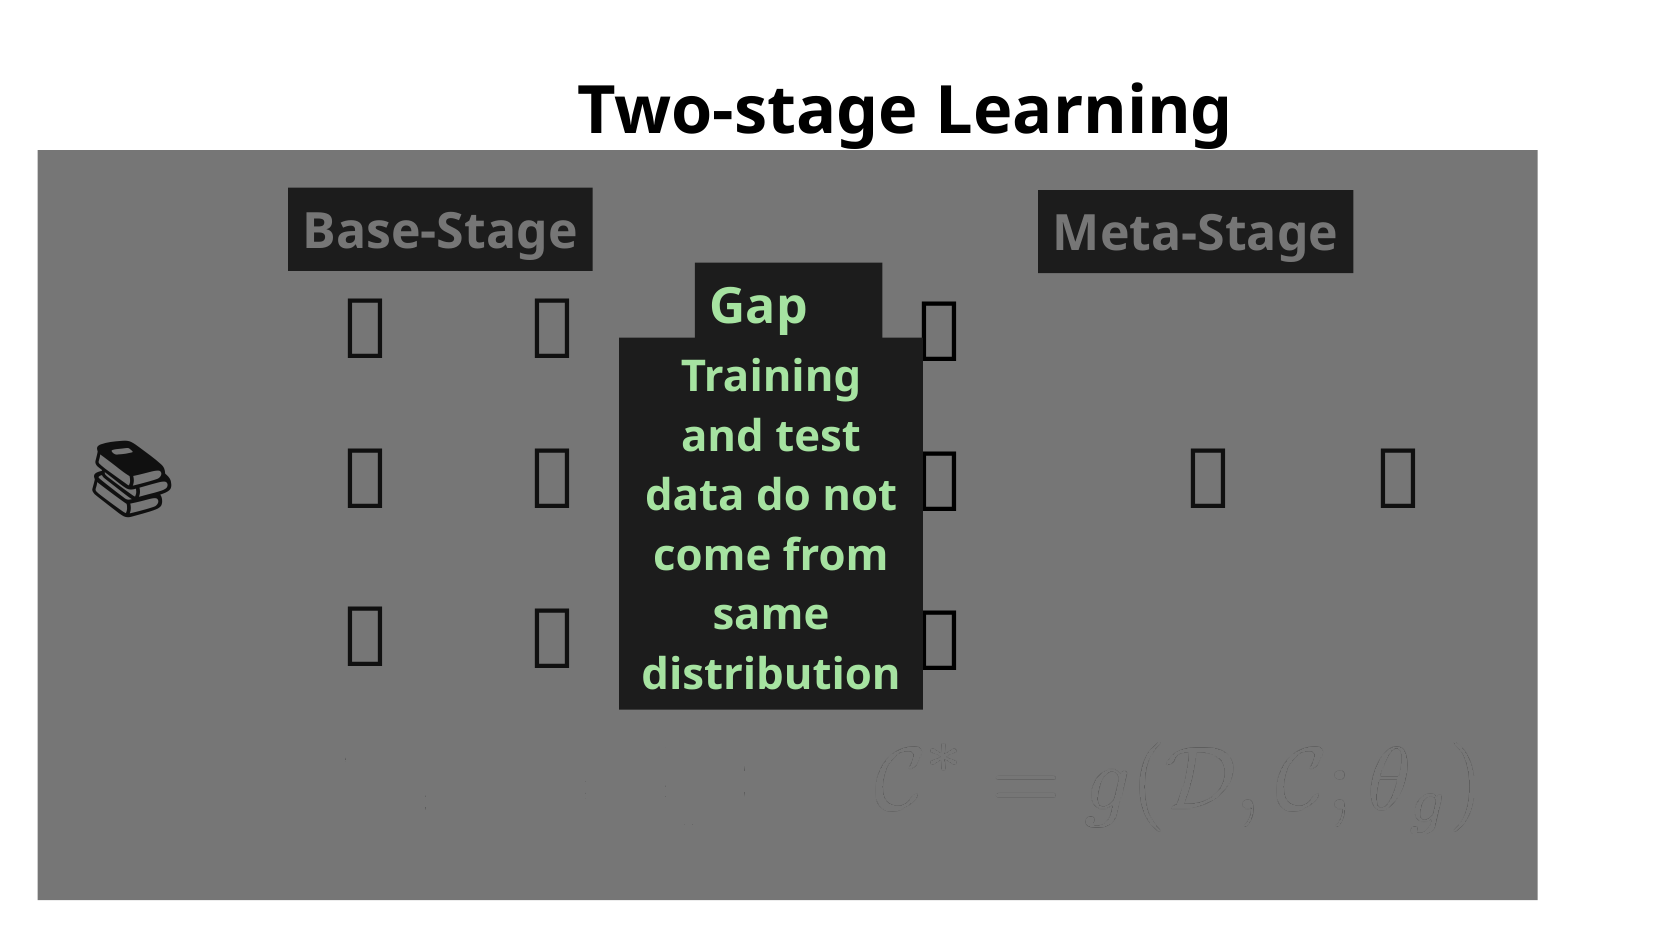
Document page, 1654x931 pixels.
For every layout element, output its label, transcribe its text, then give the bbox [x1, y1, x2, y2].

text_box 📄 [899, 264, 1034, 380]
text_box 📄 [923, 414, 1034, 530]
text_box 📄 [923, 574, 1034, 689]
text_box Gap #2 [694, 262, 883, 337]
text_box [37, 150, 1538, 901]
text_box Training and test data do not come from same distribution [619, 337, 923, 615]
text_box Two-stage Learning [562, 54, 1189, 150]
